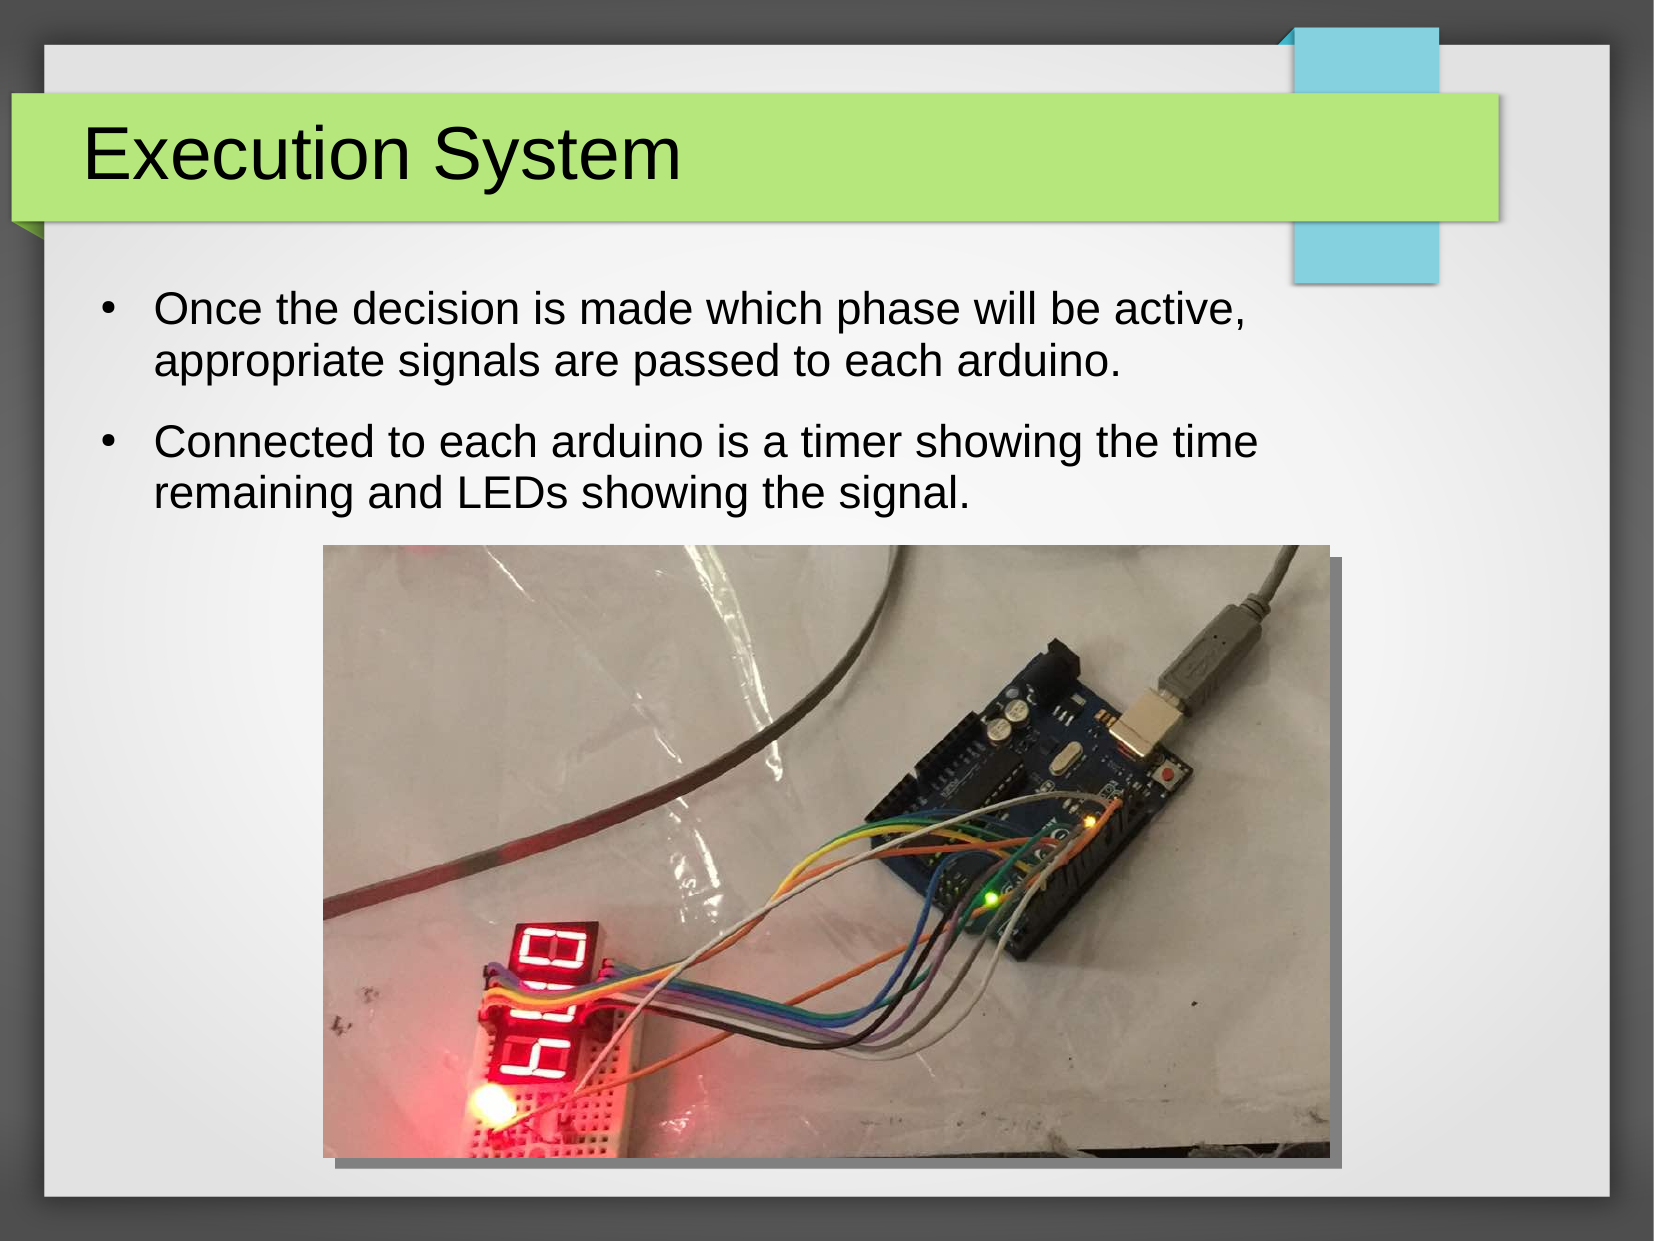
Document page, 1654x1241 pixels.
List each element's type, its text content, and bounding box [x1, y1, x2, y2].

title Execution System [82, 82, 1501, 225]
list Once the decision is made which phase will be active, appropriate signals are passed to each arduino. Connected to each arduino is a timer showing the time remaining and LEDs showing the signal. [82, 283, 1276, 579]
picture [0, 0, 1654, 1241]
